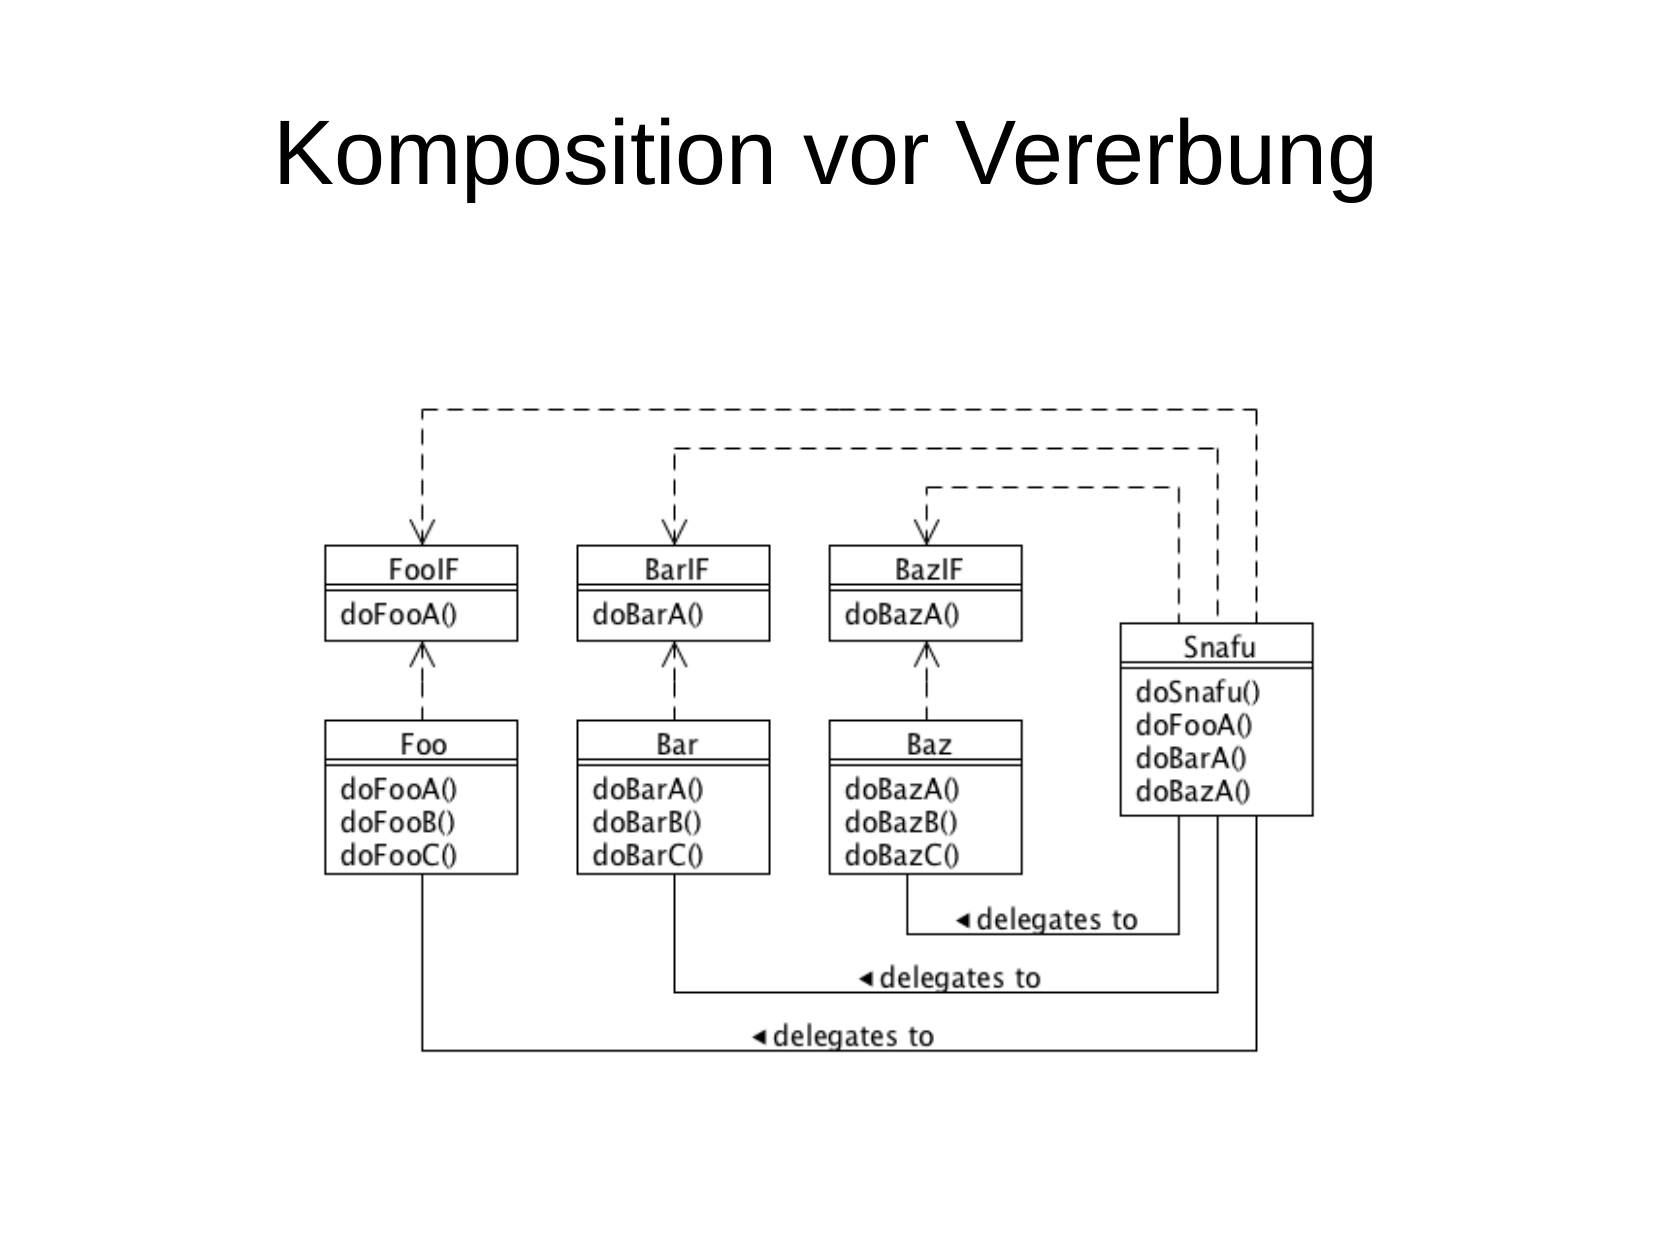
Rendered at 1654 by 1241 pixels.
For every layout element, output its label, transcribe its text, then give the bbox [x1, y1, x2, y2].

title Komposition vor Vererbung [82, 49, 1571, 257]
picture [286, 312, 1353, 1128]
